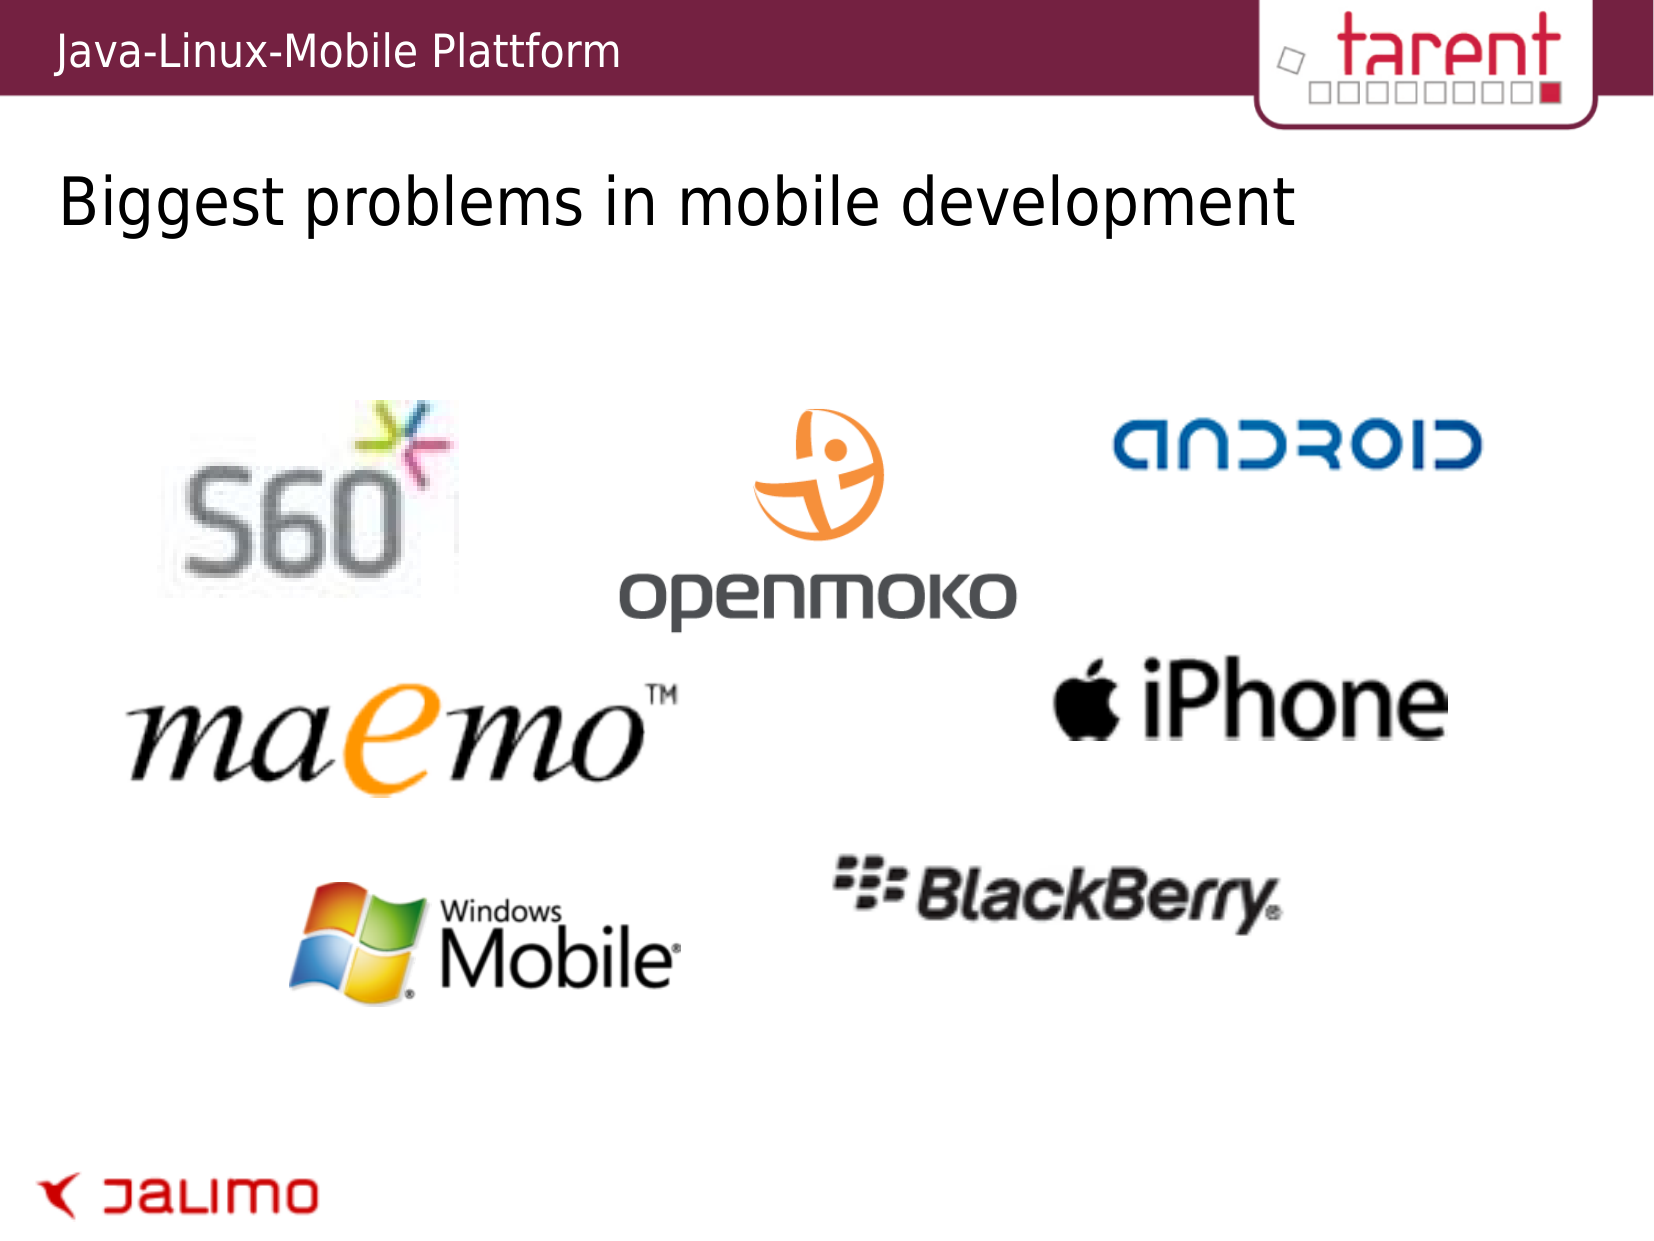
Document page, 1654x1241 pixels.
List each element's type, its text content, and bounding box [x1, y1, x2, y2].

picture [611, 398, 1024, 641]
picture [123, 681, 686, 798]
picture [1105, 378, 1492, 518]
picture [157, 400, 459, 607]
picture [1041, 654, 1448, 741]
picture [825, 837, 1305, 945]
title Biggest problems in mobile development [59, 162, 1625, 241]
picture [289, 882, 681, 1007]
picture [0, 0, 1654, 146]
picture [32, 1171, 324, 1222]
